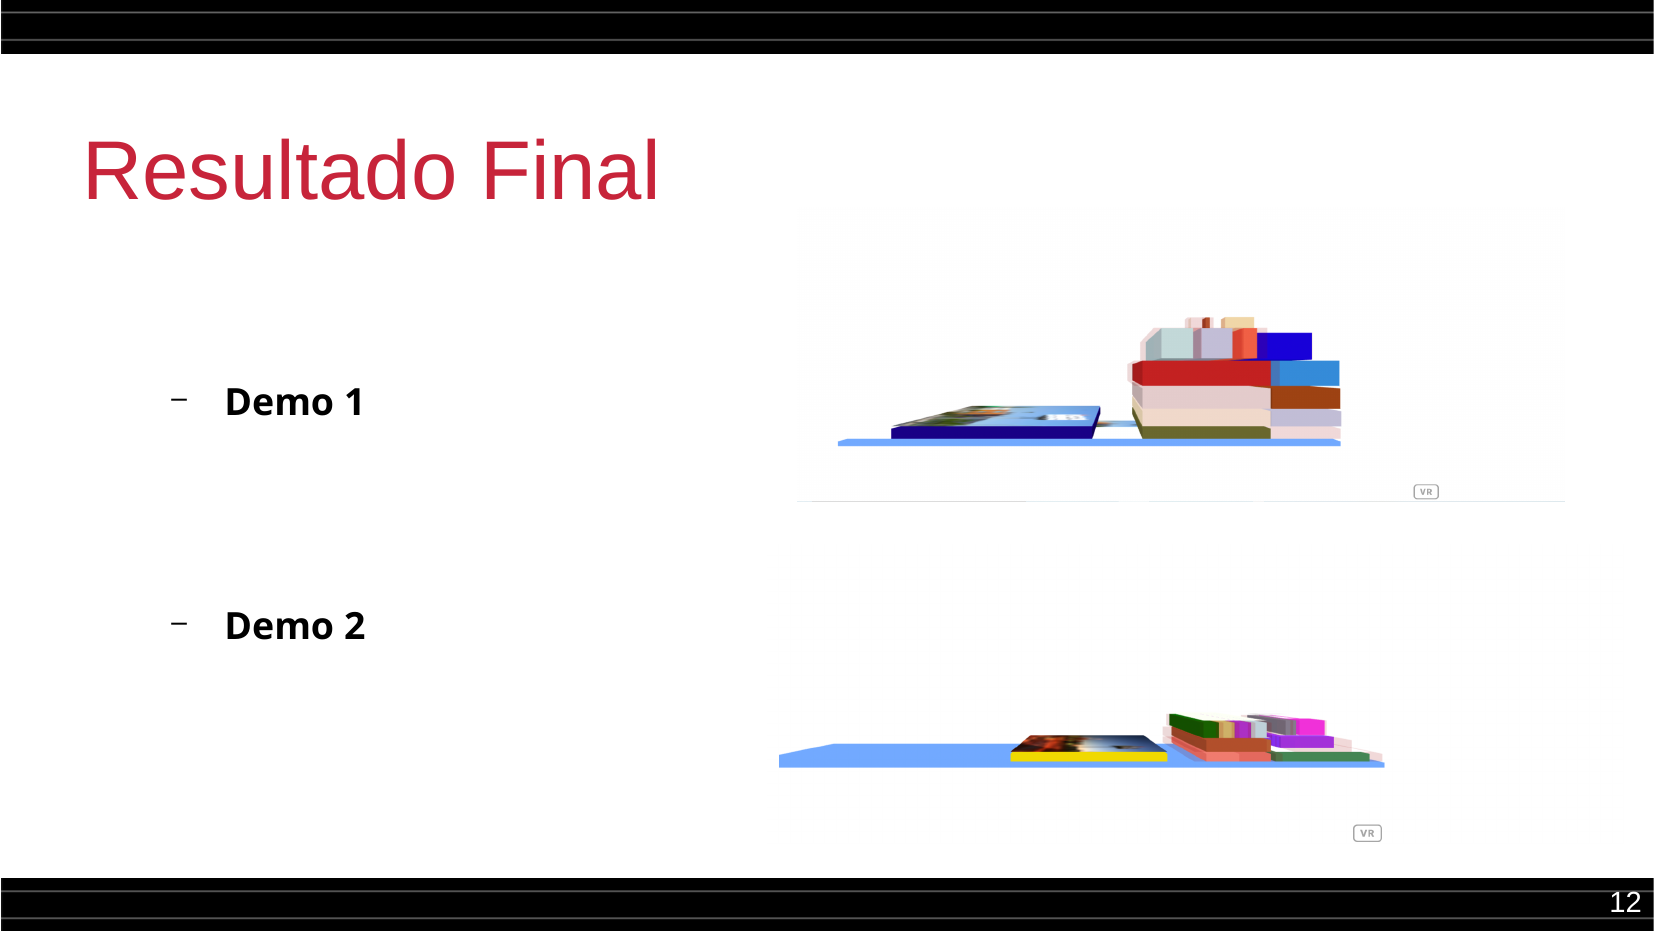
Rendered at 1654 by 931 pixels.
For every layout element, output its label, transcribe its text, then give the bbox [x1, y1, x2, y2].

title Resultado Final [82, 92, 1571, 249]
picture [767, 544, 1624, 844]
picture [797, 207, 1565, 502]
picture [1, 0, 1654, 54]
list Demo 1 Demo 2 [82, 271, 650, 758]
picture [1, 878, 1654, 931]
